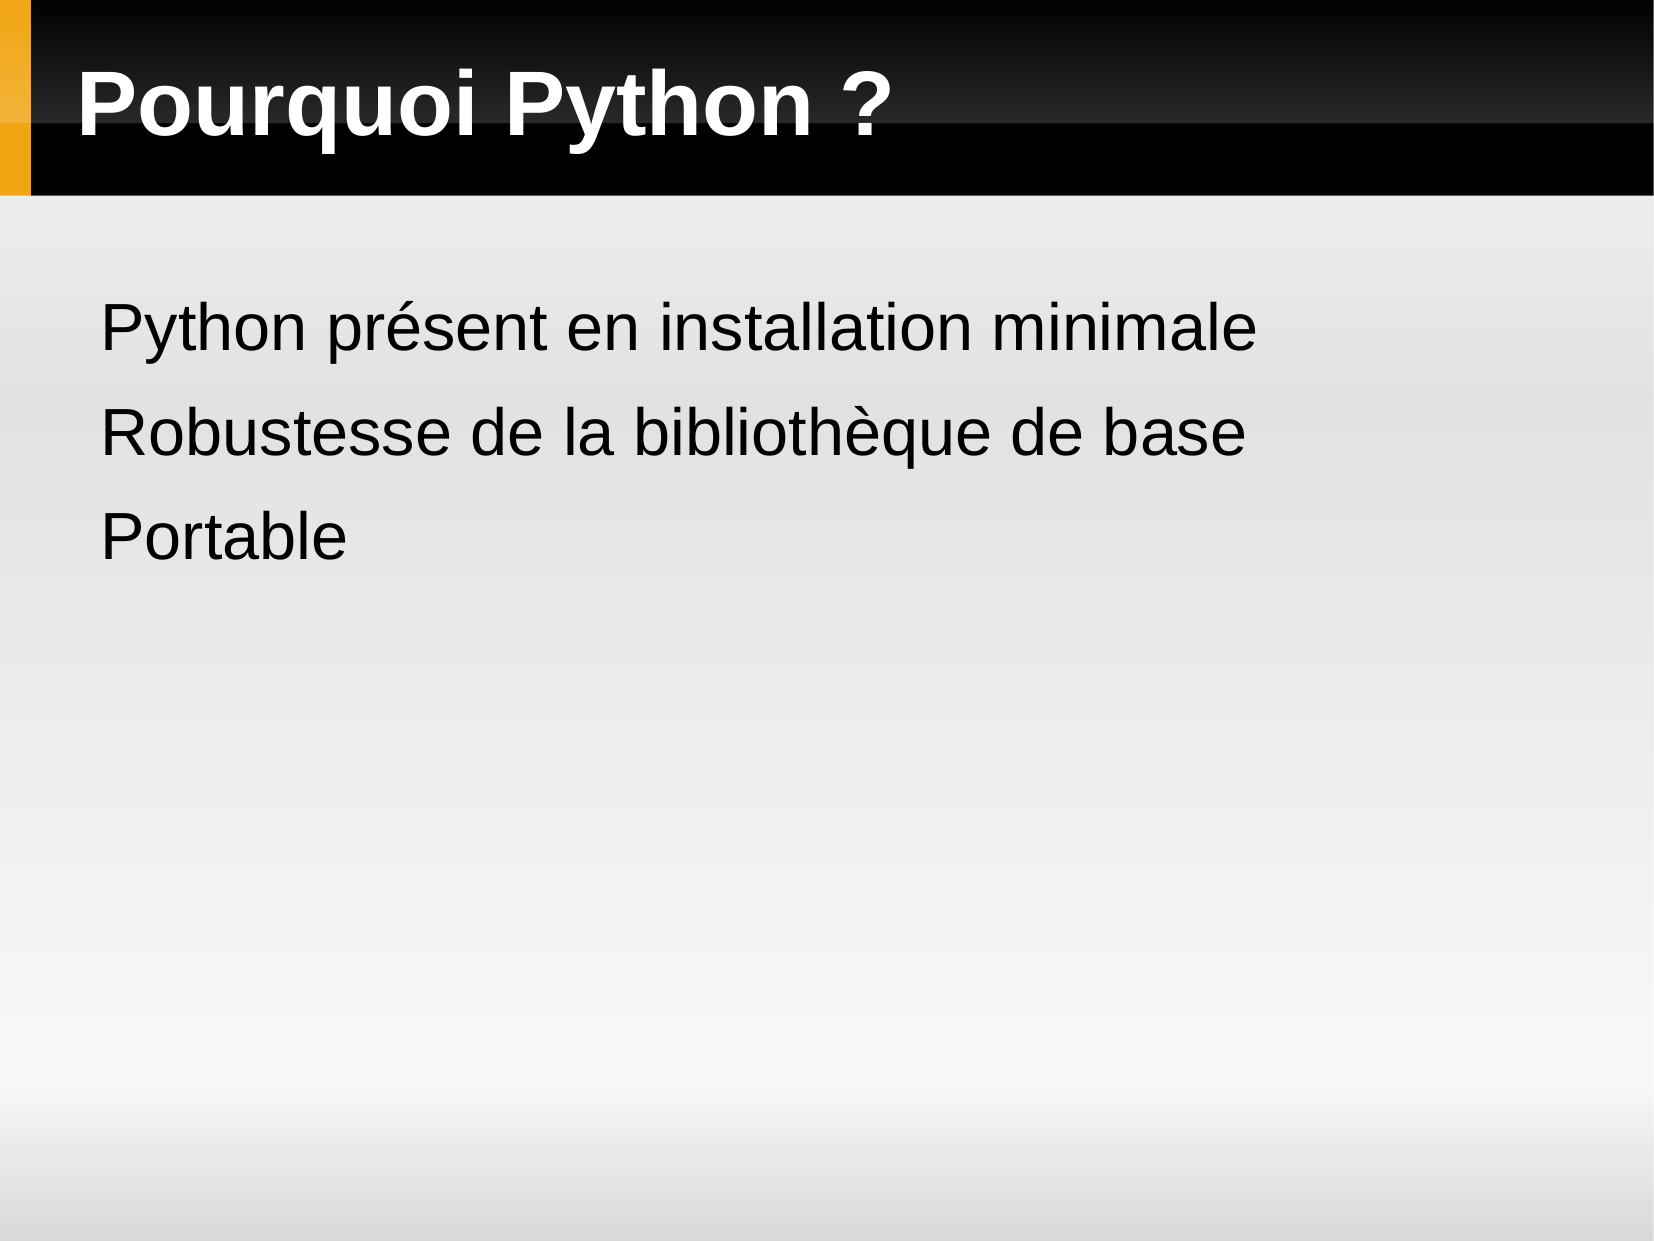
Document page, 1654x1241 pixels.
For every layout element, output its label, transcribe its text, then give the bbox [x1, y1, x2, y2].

title Pourquoi Python ? [76, 7, 1565, 200]
list Python présent en installation minimale Robustesse de la bibliothèque de base Portable [82, 290, 1571, 1094]
picture [0, 0, 1654, 1241]
